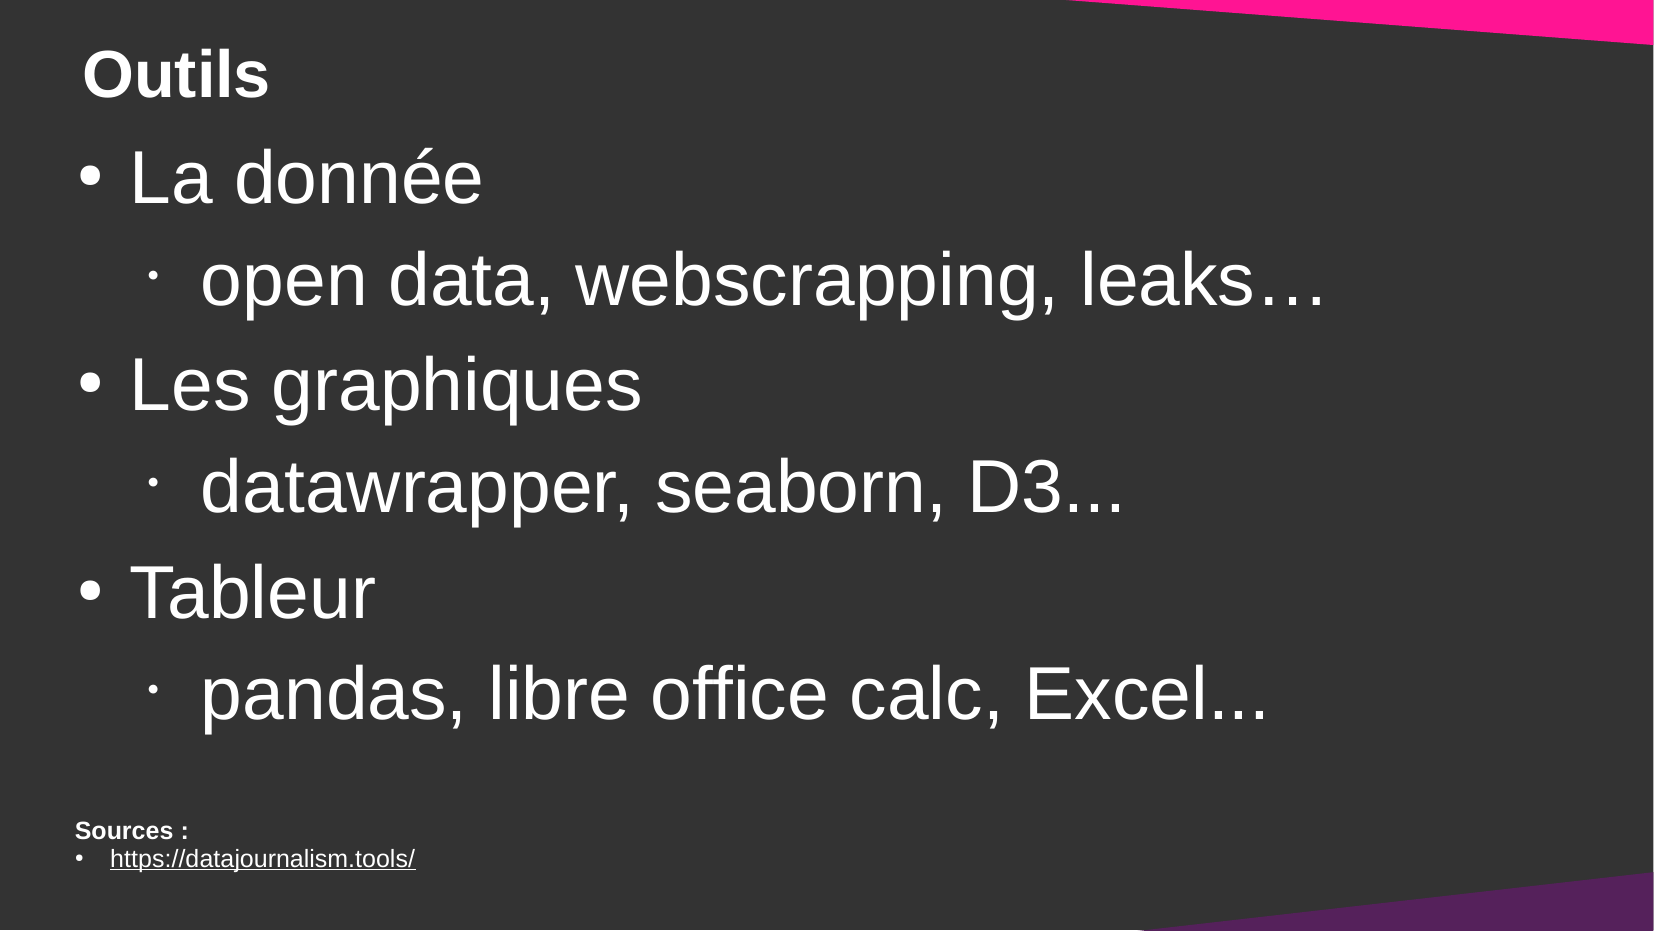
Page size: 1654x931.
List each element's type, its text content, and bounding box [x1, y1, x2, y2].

text_box [1066, 0, 1654, 46]
title Outils [82, 37, 1571, 122]
list La donnée open data, webscrapping, leaks… Les graphiques datawrapper, seaborn, D3... Tableur pandas, libre office calc, Excel... [59, 135, 1599, 780]
text_box [1546, 872, 1654, 931]
text_box Sources : https://datajournalism.tools/ [60, 809, 1546, 931]
